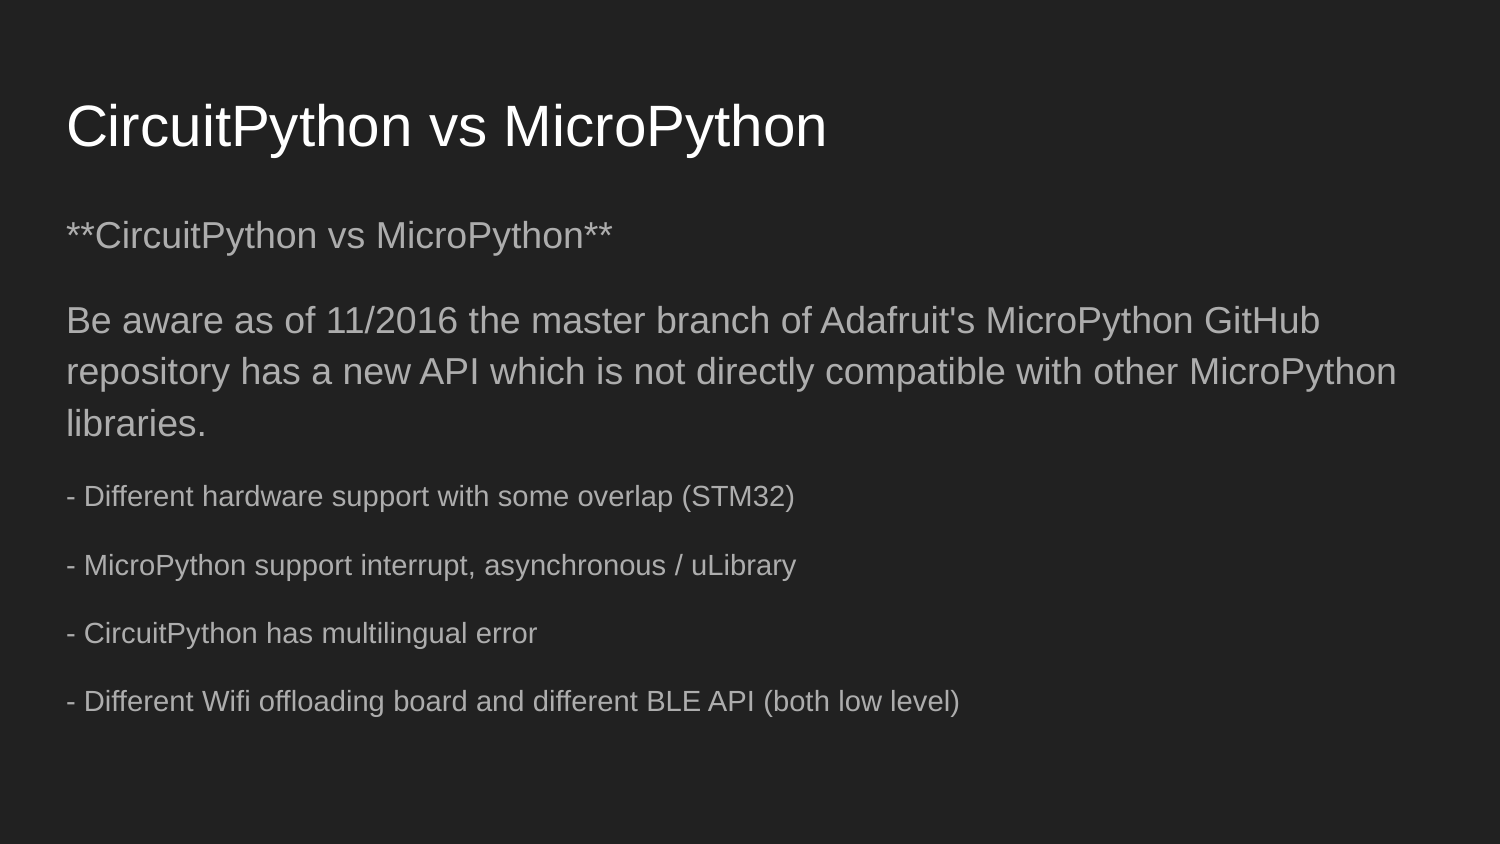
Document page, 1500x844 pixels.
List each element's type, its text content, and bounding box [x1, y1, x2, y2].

title CircuitPython vs MicroPython [51, 72, 1449, 167]
list **CircuitPython vs MicroPython** Be aware as of 11/2016 the master branch of Adafruit's MicroPython GitHub repository has a new API which is not directly compatible with other MicroPython libraries. - Different hardware support with some overlap (STM32) - MicroPython support interrupt, asynchronous / uLibrary - CircuitPython has multilingual error - Different Wifi offloading board and different BLE API (both low level) [51, 189, 1449, 750]
